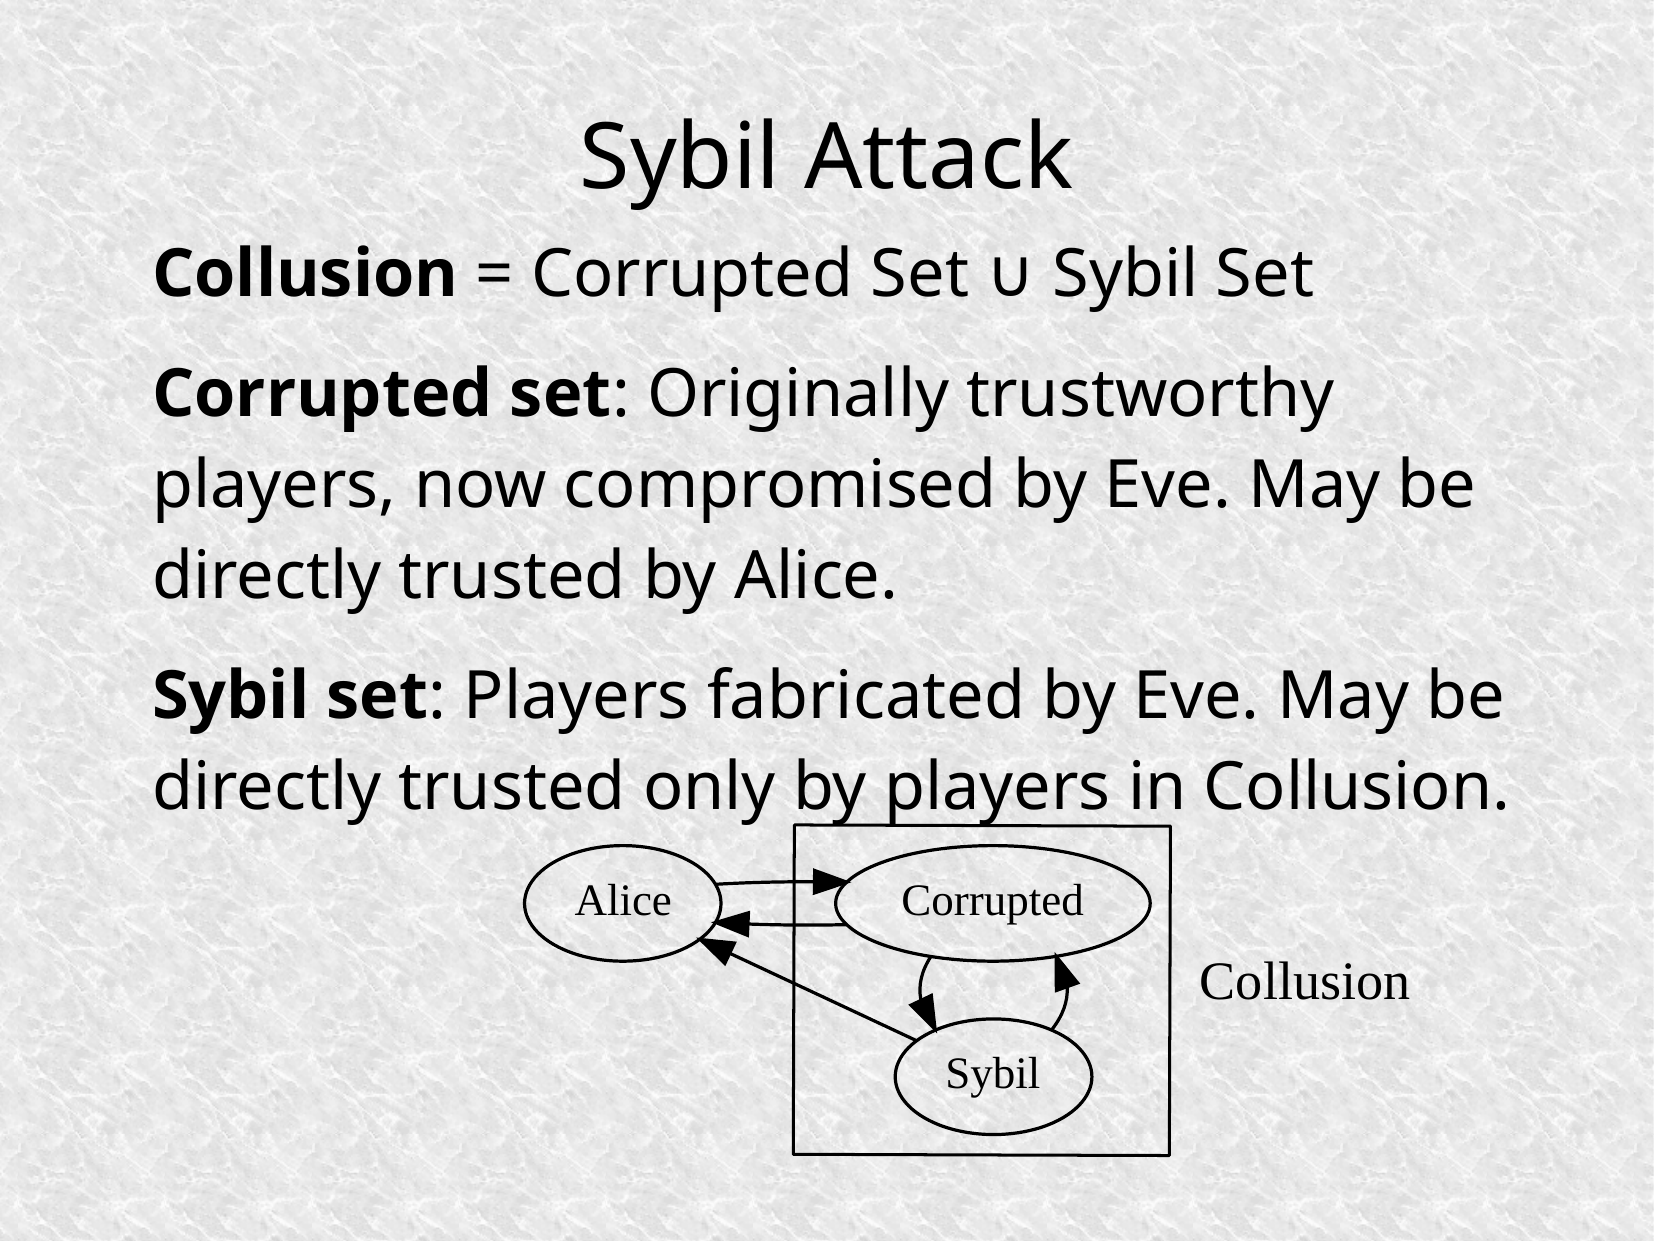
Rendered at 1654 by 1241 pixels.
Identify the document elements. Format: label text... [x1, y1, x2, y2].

picture [0, 0, 1654, 1241]
text_box Collusion [1185, 944, 1441, 1020]
list Collusion = Corrupted Set ∪ Sybil Set Corrupted set: Originally trustworthy players, now compromised by Eve. May be directly trusted by Alice. Sybil set: Players fabricated by Eve. May be directly trusted only by players in Collusion. [81, 225, 1570, 945]
title Sybil Attack [82, 49, 1571, 257]
